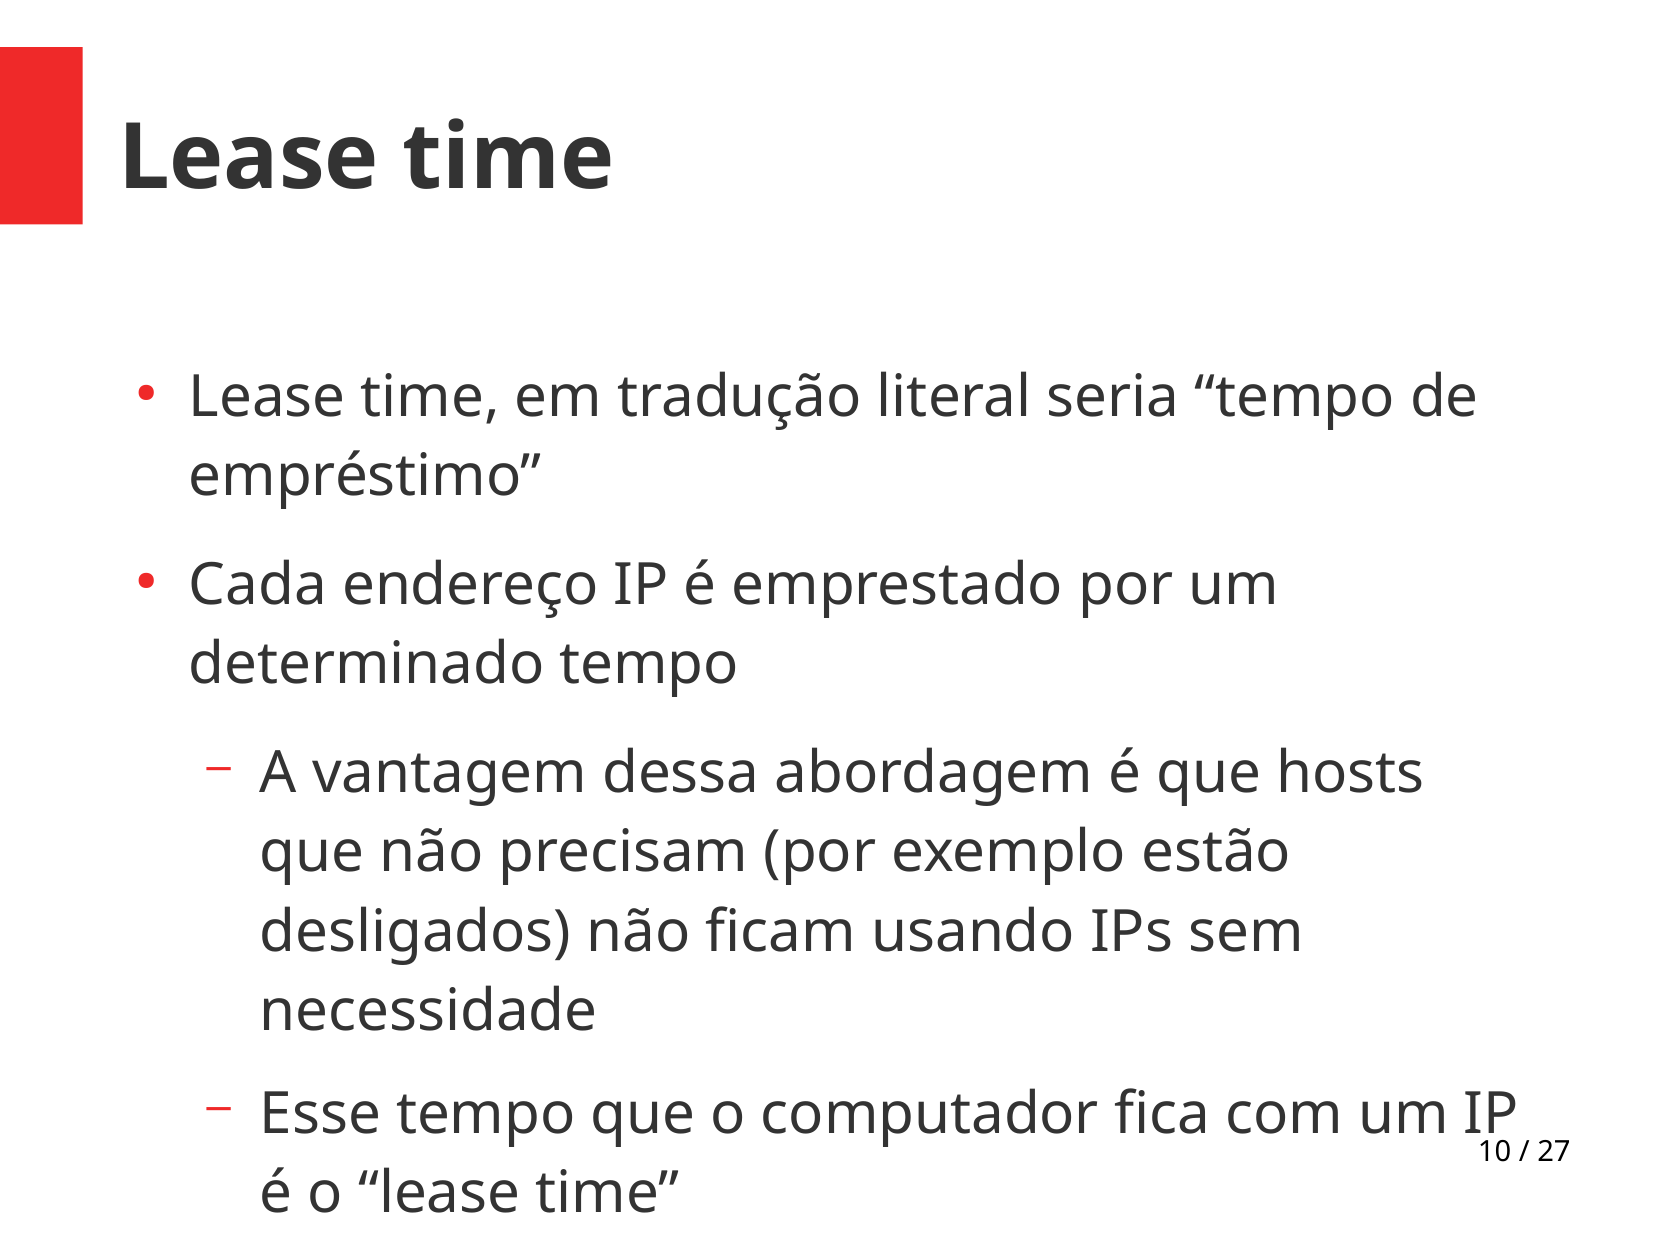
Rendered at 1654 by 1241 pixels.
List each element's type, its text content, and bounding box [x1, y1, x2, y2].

title Lease time [118, 49, 1571, 257]
list Lease time, em tradução literal seria “tempo de empréstimo” Cada endereço IP é emprestado por um determinado tempo A vantagem dessa abordagem é que hosts que não precisam (por exemplo estão desligados) não ficam usando IPs sem necessidade Esse tempo que o computador fica com um IP é o “lease time” [118, 354, 1536, 1074]
